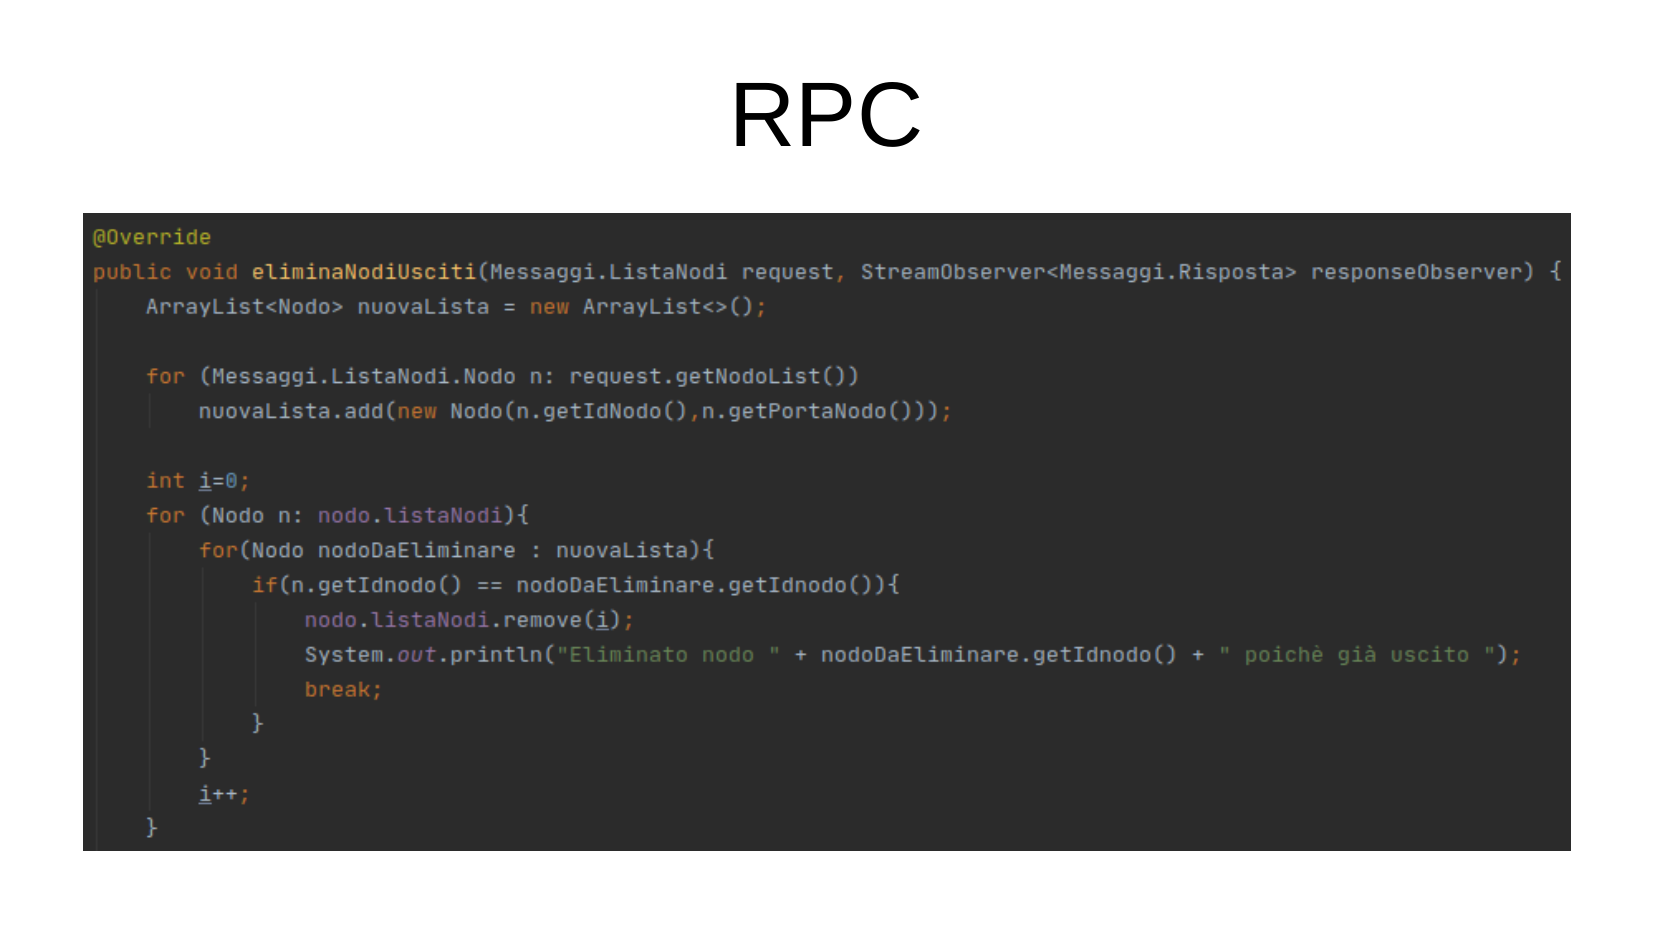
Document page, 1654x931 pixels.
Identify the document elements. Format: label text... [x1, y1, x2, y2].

title RPC [82, 37, 1571, 193]
picture [83, 213, 1571, 851]
